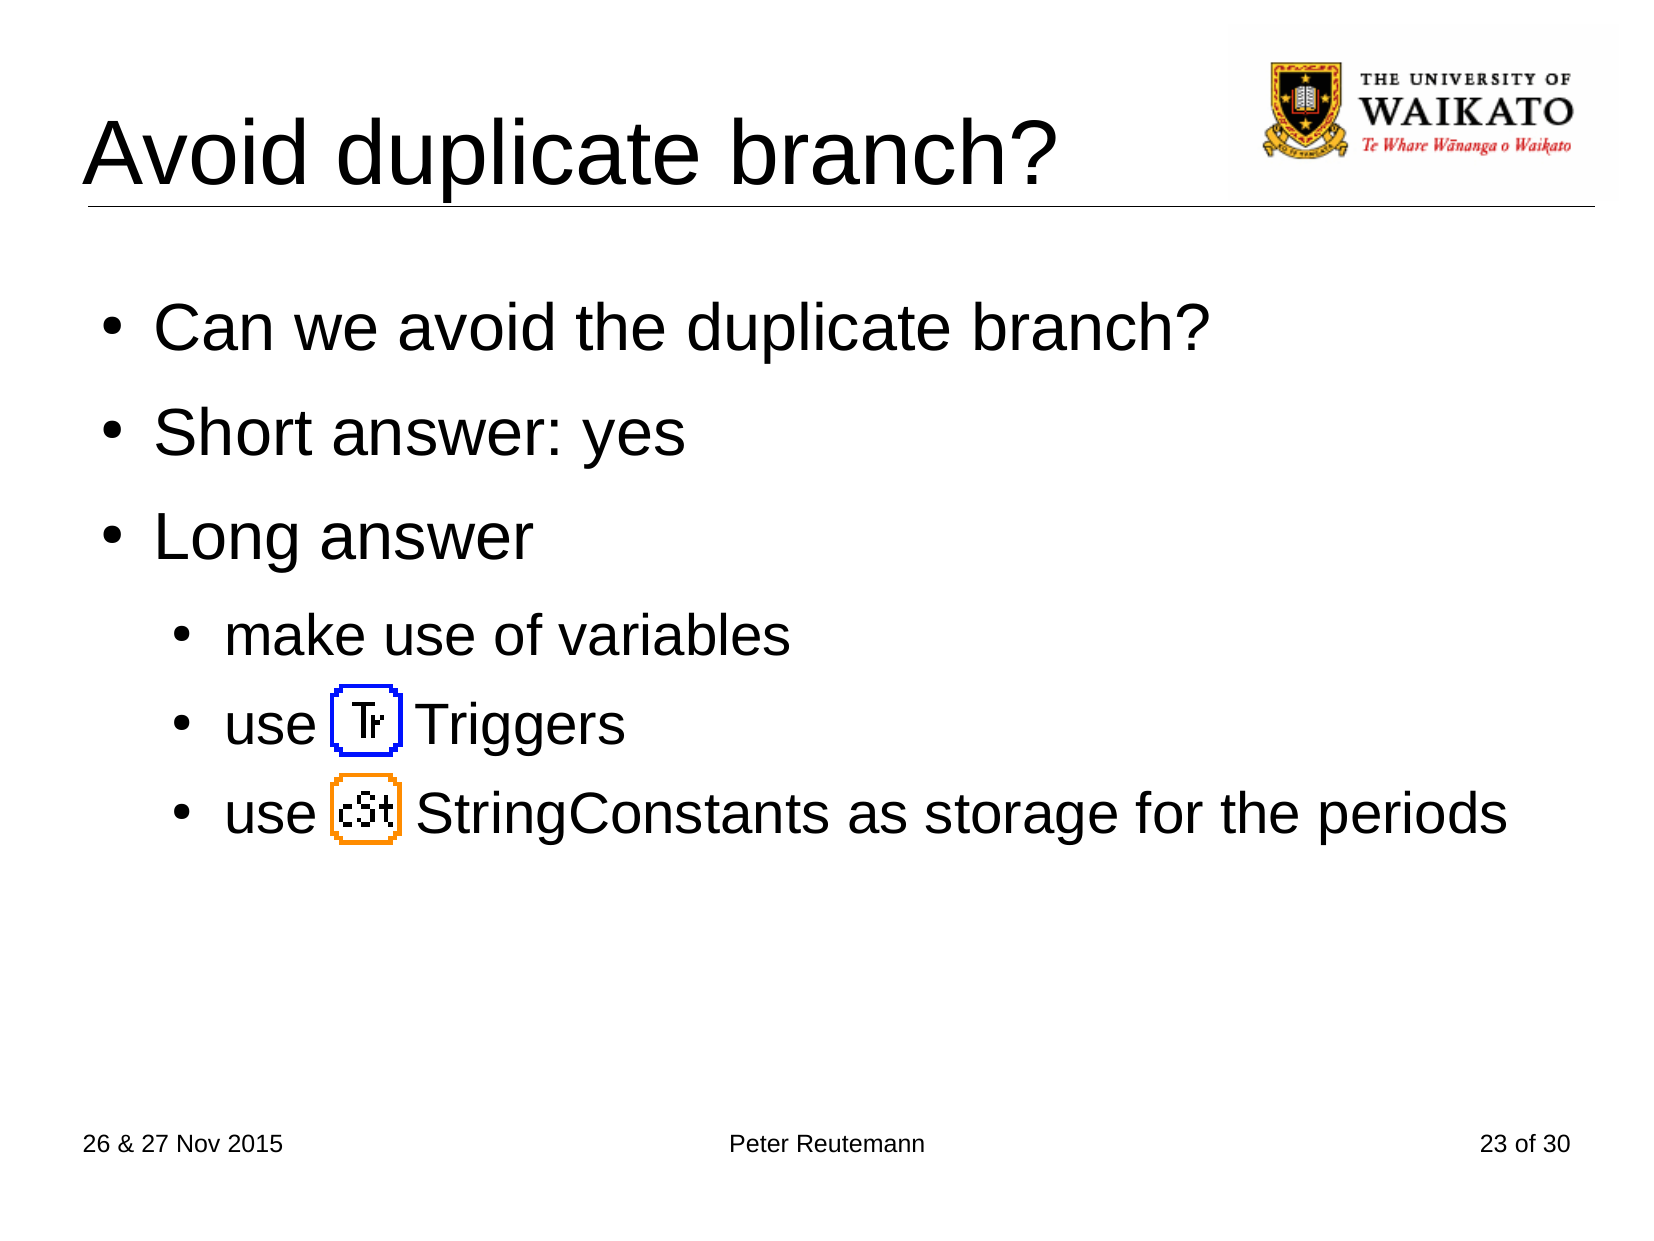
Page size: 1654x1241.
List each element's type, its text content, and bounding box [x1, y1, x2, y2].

list Can we avoid the duplicate branch? Short answer: yes Long answer make use of variables use Triggers use StringConstants as storage for the periods [82, 290, 1571, 1010]
picture [330, 773, 402, 845]
picture [1228, 24, 1619, 201]
title Avoid duplicate branch? [82, 49, 1571, 257]
picture [330, 684, 403, 757]
